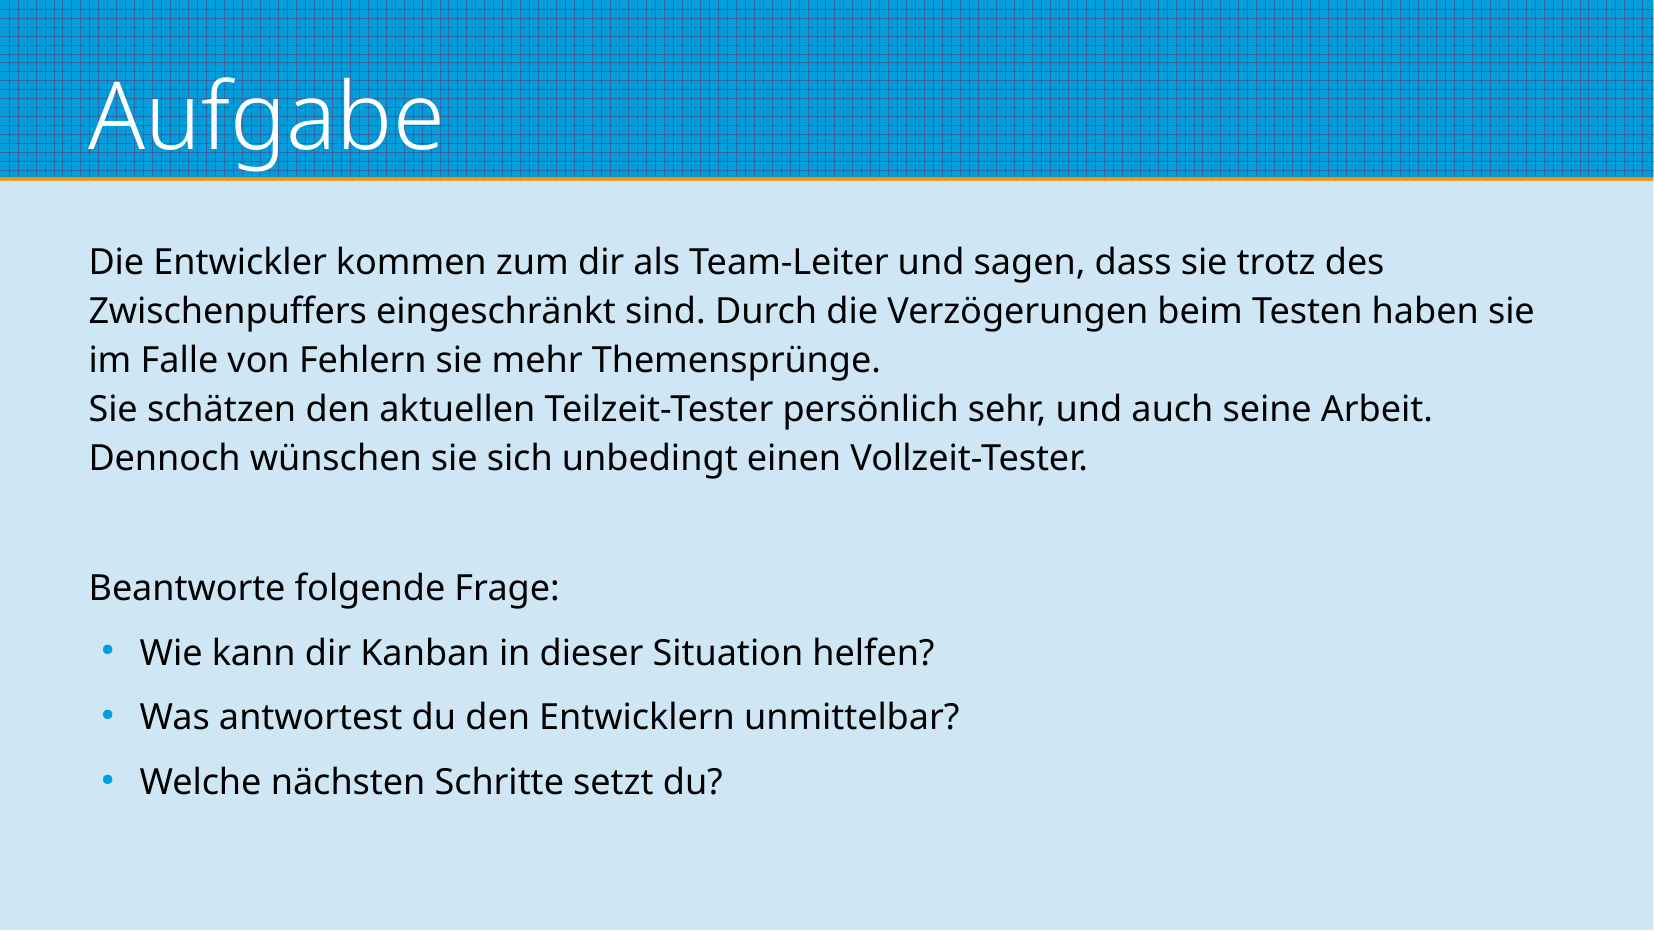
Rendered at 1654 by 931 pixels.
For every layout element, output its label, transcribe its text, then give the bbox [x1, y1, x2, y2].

list Die Entwickler kommen zum dir als Team-Leiter und sagen, dass sie trotz des Zwischenpuffers eingeschränkt sind. Durch die Verzögerungen beim Testen haben sie im Falle von Fehlern sie mehr Themensprünge. Sie schätzen den aktuellen Teilzeit-Tester persönlich sehr, und auch seine Arbeit. Dennoch wünschen sie sich unbedingt einen Vollzeit-Tester. Beantworte folgende Frage: Wie kann dir Kanban in dieser Situation helfen? Was antwortest du den Entwicklern unmittelbar? Welche nächsten Schritte setzt du? [88, 236, 1565, 813]
title Aufgabe [88, 14, 1565, 178]
